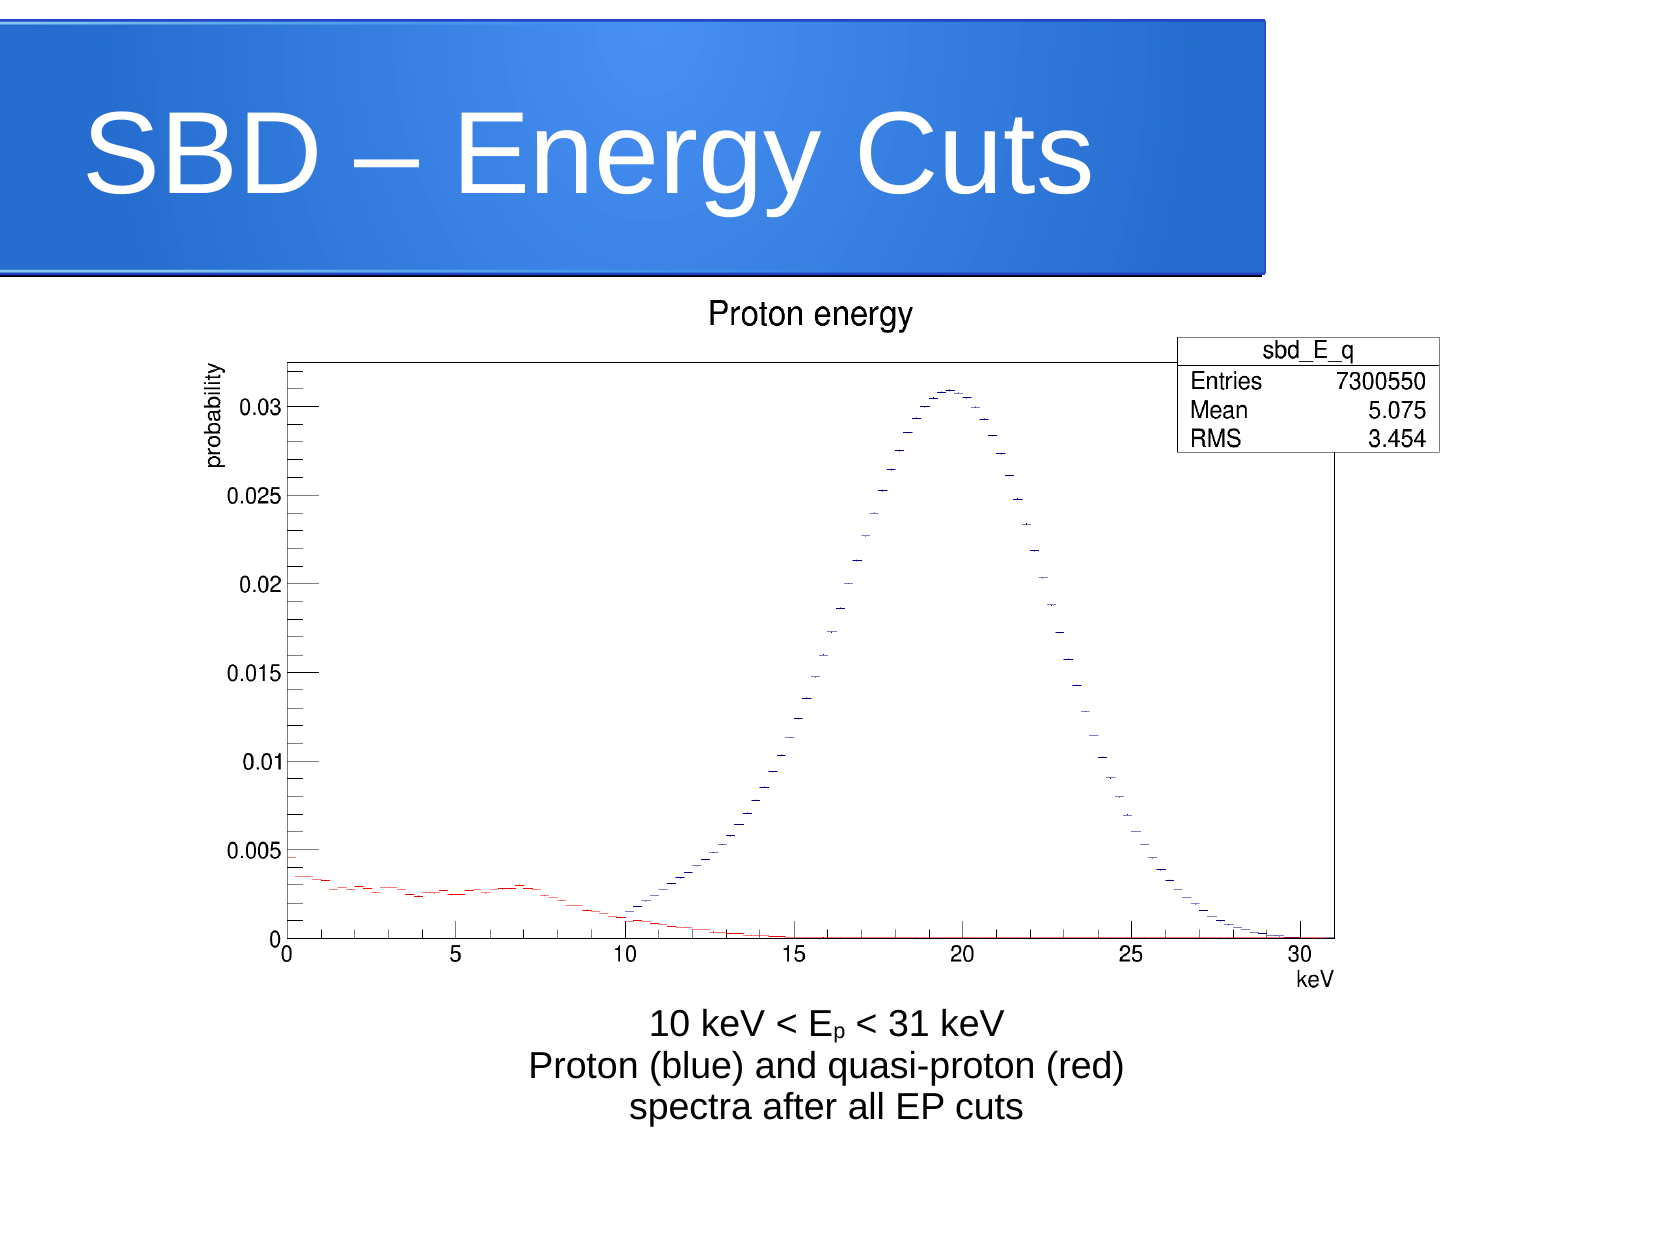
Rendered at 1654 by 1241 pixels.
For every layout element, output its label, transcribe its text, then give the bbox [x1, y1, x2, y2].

title SBD – Energy Cuts [82, 49, 1250, 257]
picture [156, 290, 1465, 1010]
text_box 10 keV < Ep < 31 keV Proton (blue) and quasi-proton (red) spectra after all EP cuts [513, 994, 1141, 1148]
picture [0, 17, 1270, 282]
